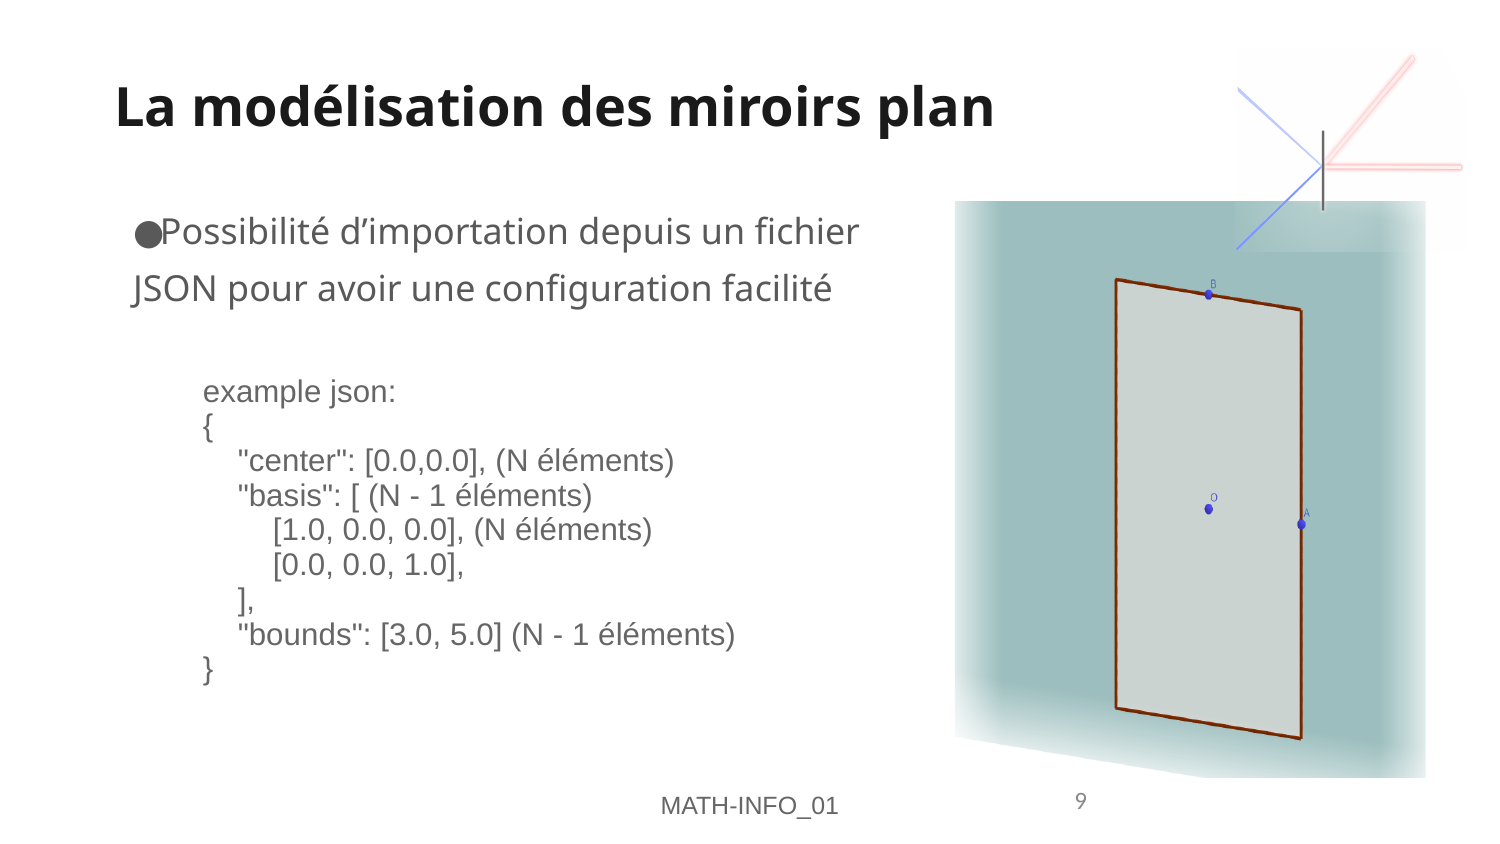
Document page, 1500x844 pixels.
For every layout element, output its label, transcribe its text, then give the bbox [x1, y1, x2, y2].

list Possibilité d’importation depuis un fichier JSON pour avoir une configuration facilité [118, 184, 945, 361]
text_box example json: { "center": [0.0,0.0], (N éléments) "basis": [ (N - 1 éléments) [1.0, 0.0, 0.0], (N éléments) [0.0, 0.0, 1.0], ], "bounds": [3.0, 5.0] (N - 1 éléments) } [118, 366, 755, 708]
picture [925, 49, 1465, 778]
text_box [1059, 778, 1397, 828]
text_box MATH-INFO_01 [645, 784, 857, 828]
title La modélisation des miroirs plan [99, 56, 1235, 165]
